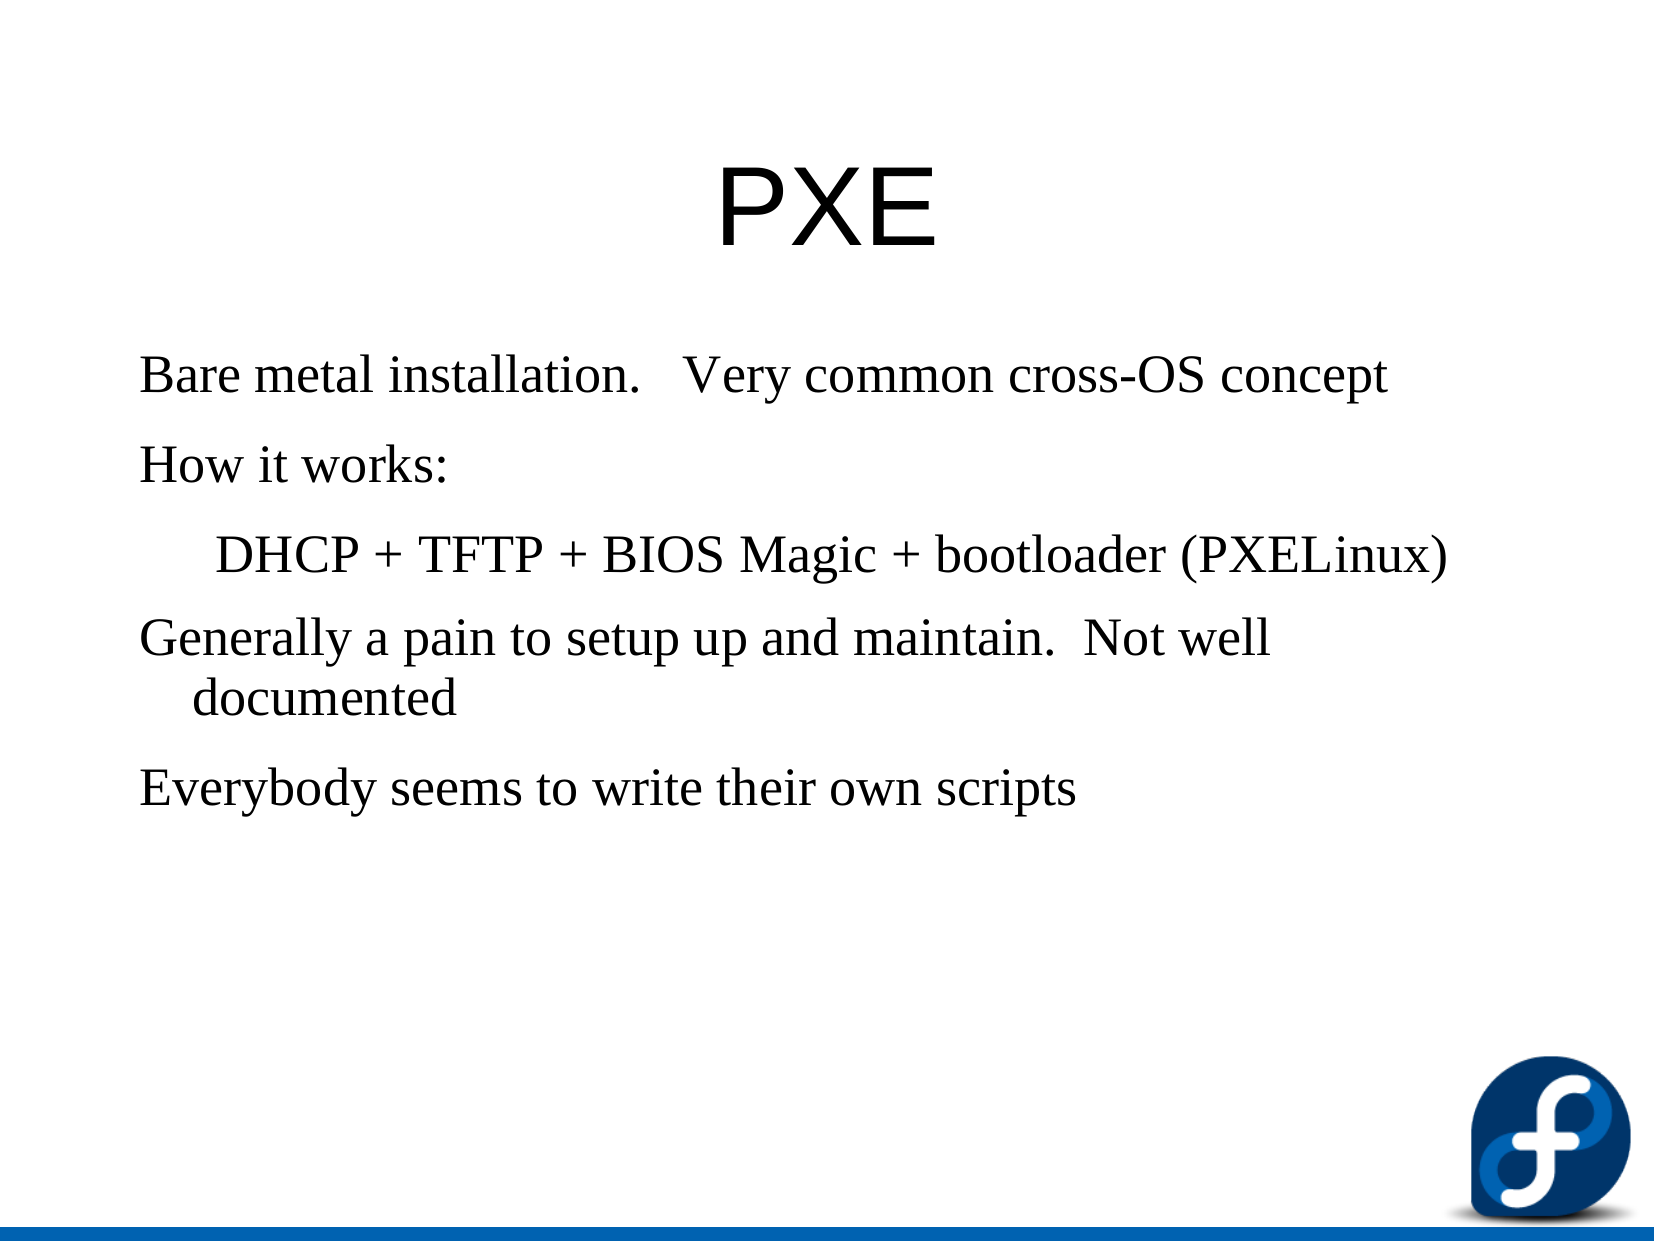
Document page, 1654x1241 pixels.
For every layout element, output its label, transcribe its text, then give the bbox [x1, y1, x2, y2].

picture [1438, 1055, 1645, 1229]
list Bare metal installation. Very common cross-OS concept How it works: DHCP + TFTP + BIOS Magic + bootloader (PXELinux) Generally a pain to setup up and maintain. Not well documented Everybody seems to write their own scripts [121, 344, 1534, 1127]
title PXE [121, 102, 1534, 310]
